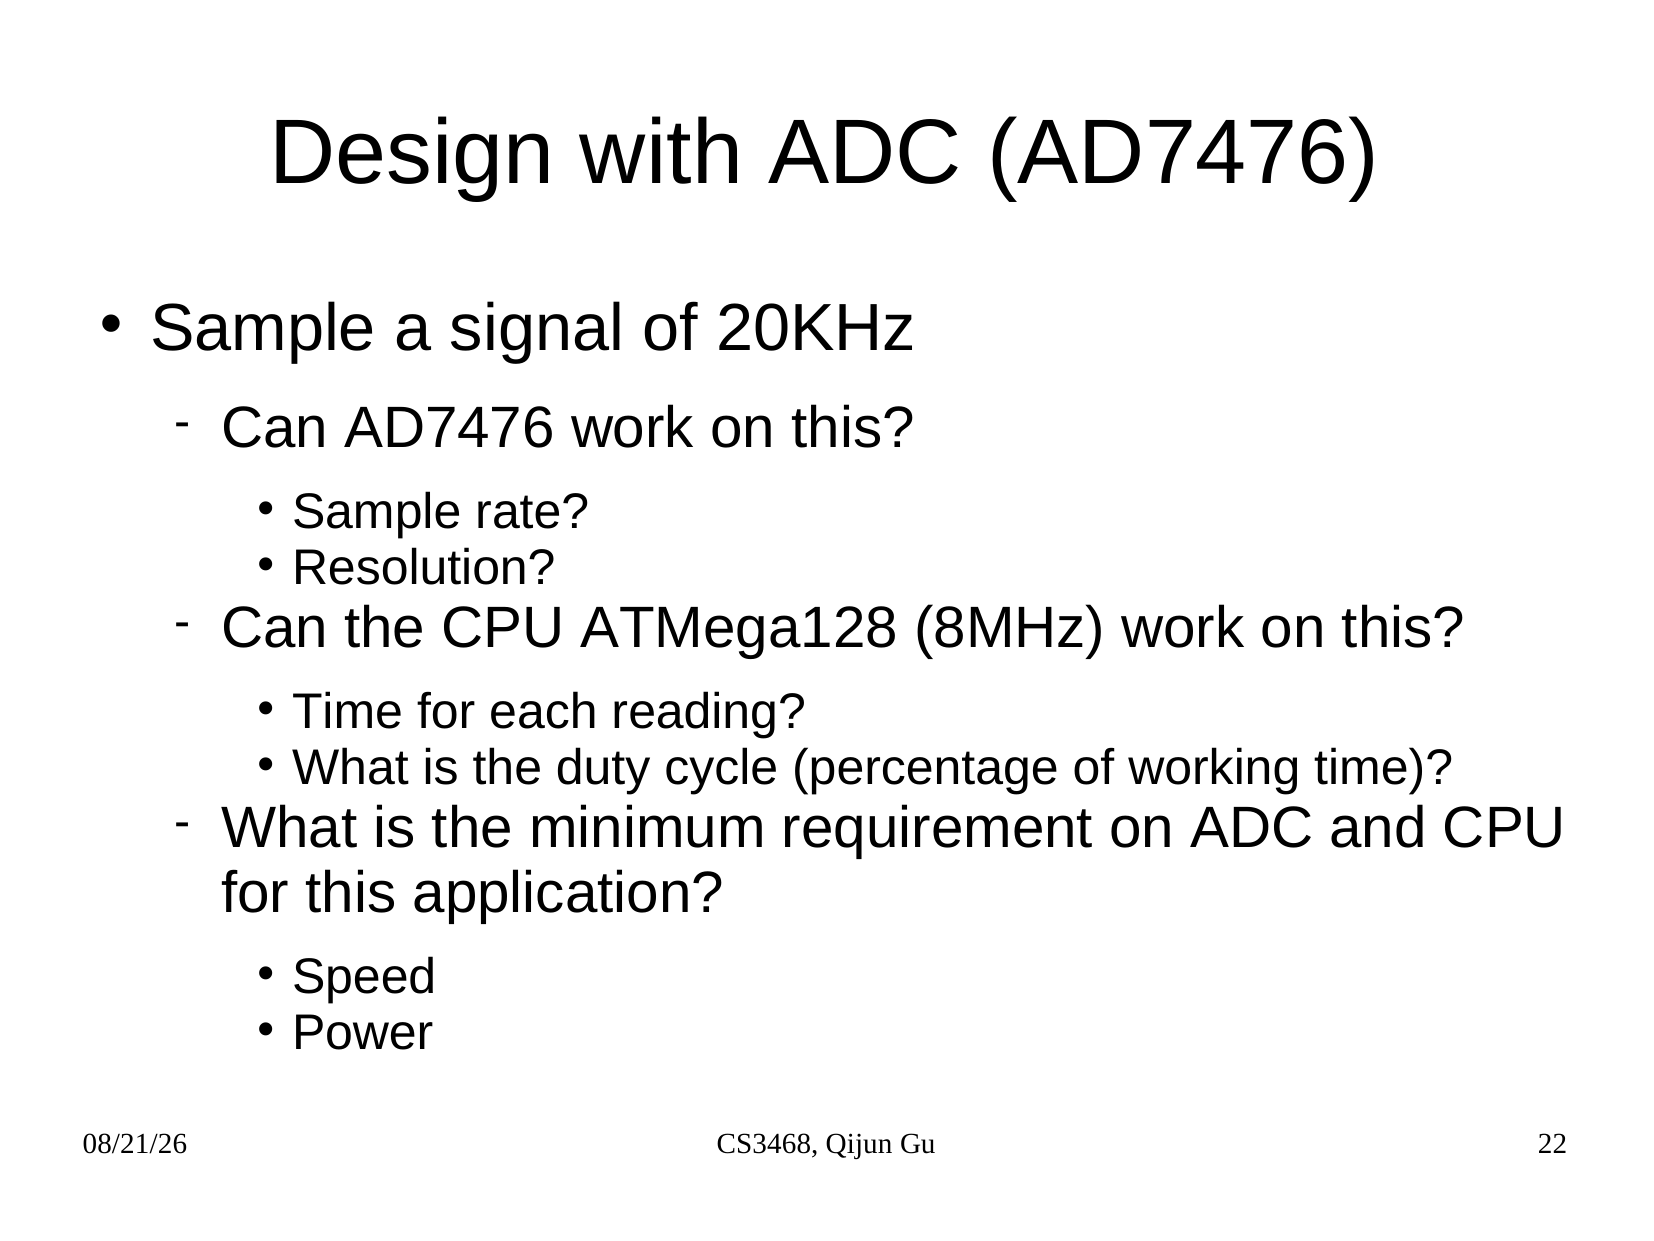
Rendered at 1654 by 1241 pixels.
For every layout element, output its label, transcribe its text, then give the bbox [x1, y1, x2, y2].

list Sample a signal of 20KHz Can AD7476 work on this? Sample rate? Resolution? Can the CPU ATMega128 (8MHz) work on this? Time for each reading? What is the duty cycle (percentage of working time)? What is the minimum requirement on ADC and CPU for this application? Speed Power [82, 290, 1568, 1106]
title Design with ADC (AD7476) [82, 49, 1568, 254]
